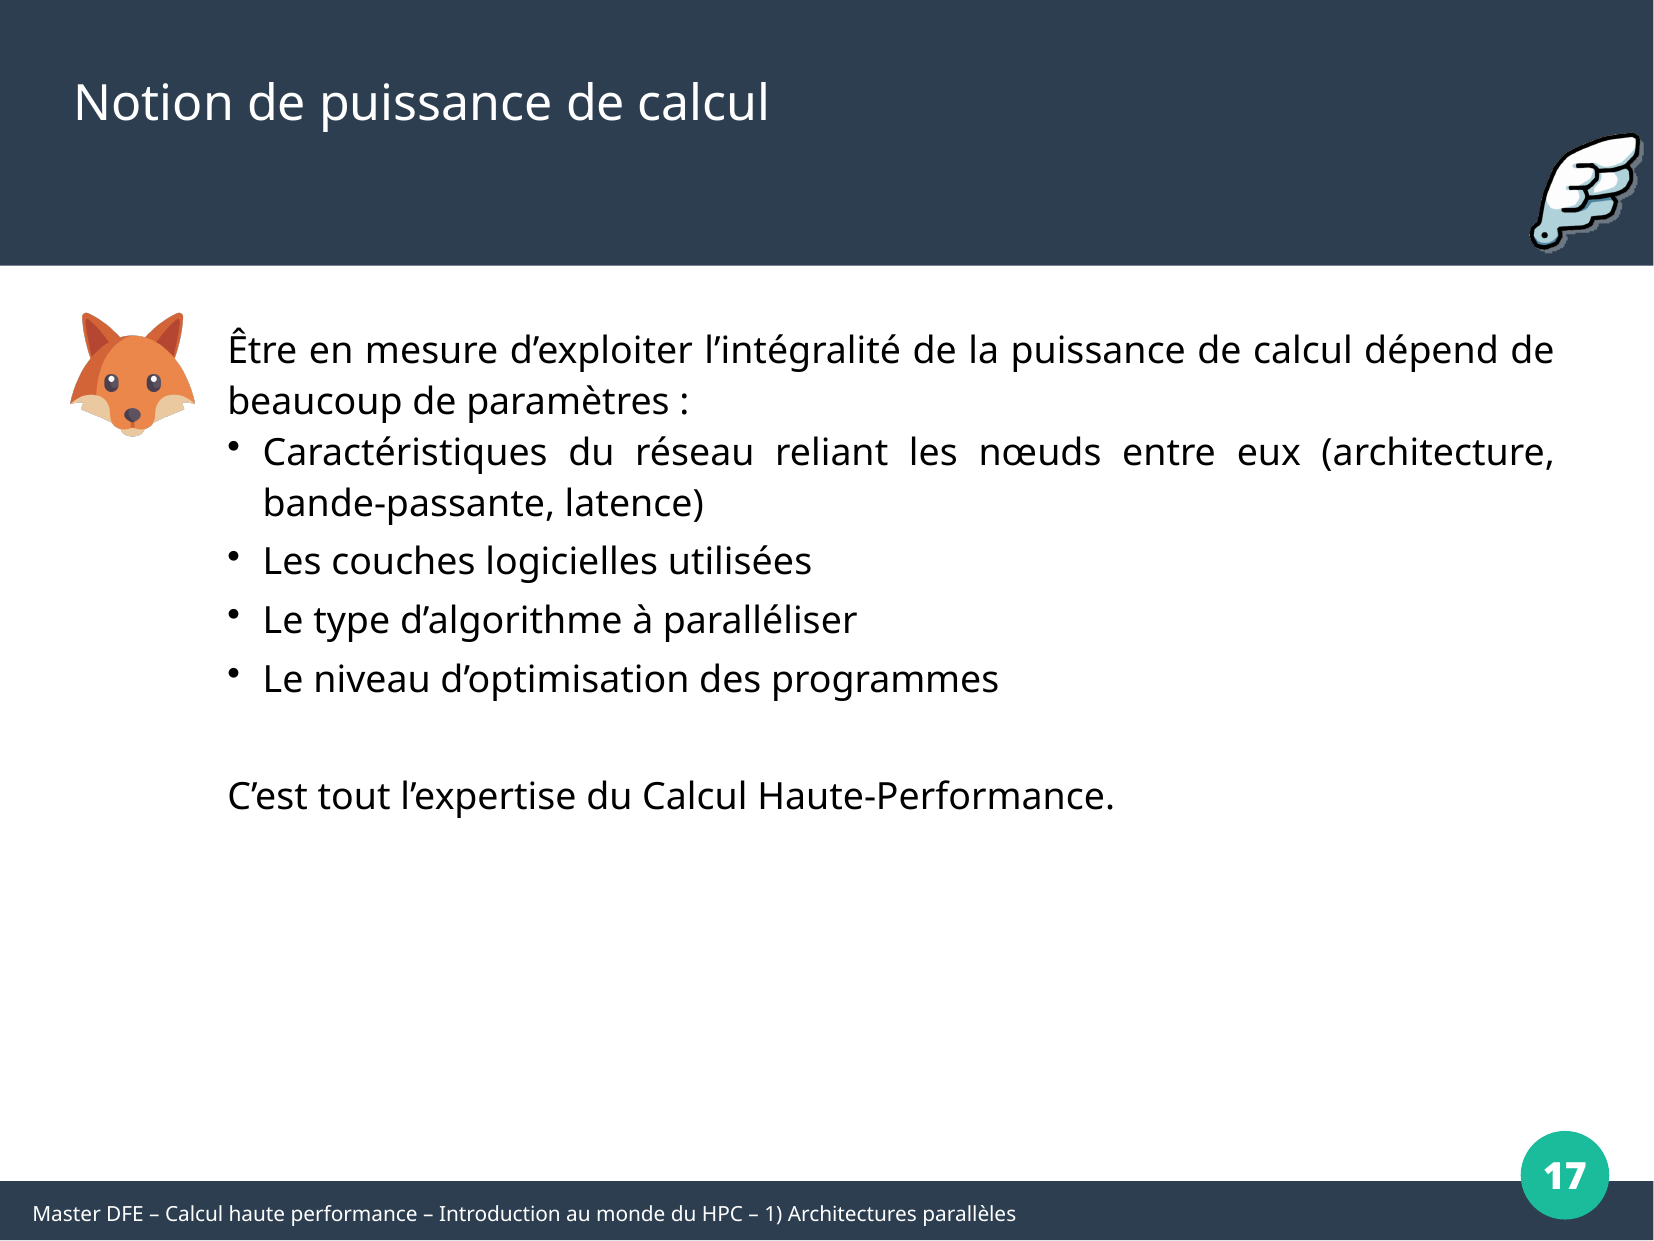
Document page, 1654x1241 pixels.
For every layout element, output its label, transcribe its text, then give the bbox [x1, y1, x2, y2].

picture [1526, 131, 1644, 251]
text_box Notion de puissance de calcul [59, 59, 1630, 142]
text_box Master DFE – Calcul haute performance – Introduction au monde du HPC – 1) Architectures parallèles [17, 1191, 1436, 1235]
text_box Être en mesure d’exploiter l’intégralité de la puissance de calcul dépend de beaucoup de paramètres : Caractéristiques du réseau reliant les nœuds entre eux (architecture, bande-passante, latence) Les couches logicielles utilisées Le type d’algorithme à paralléliser Le niveau d’optimisation des programmes C’est tout l’expertise du Calcul Haute-Performance. [212, 315, 1571, 826]
picture [70, 312, 195, 438]
